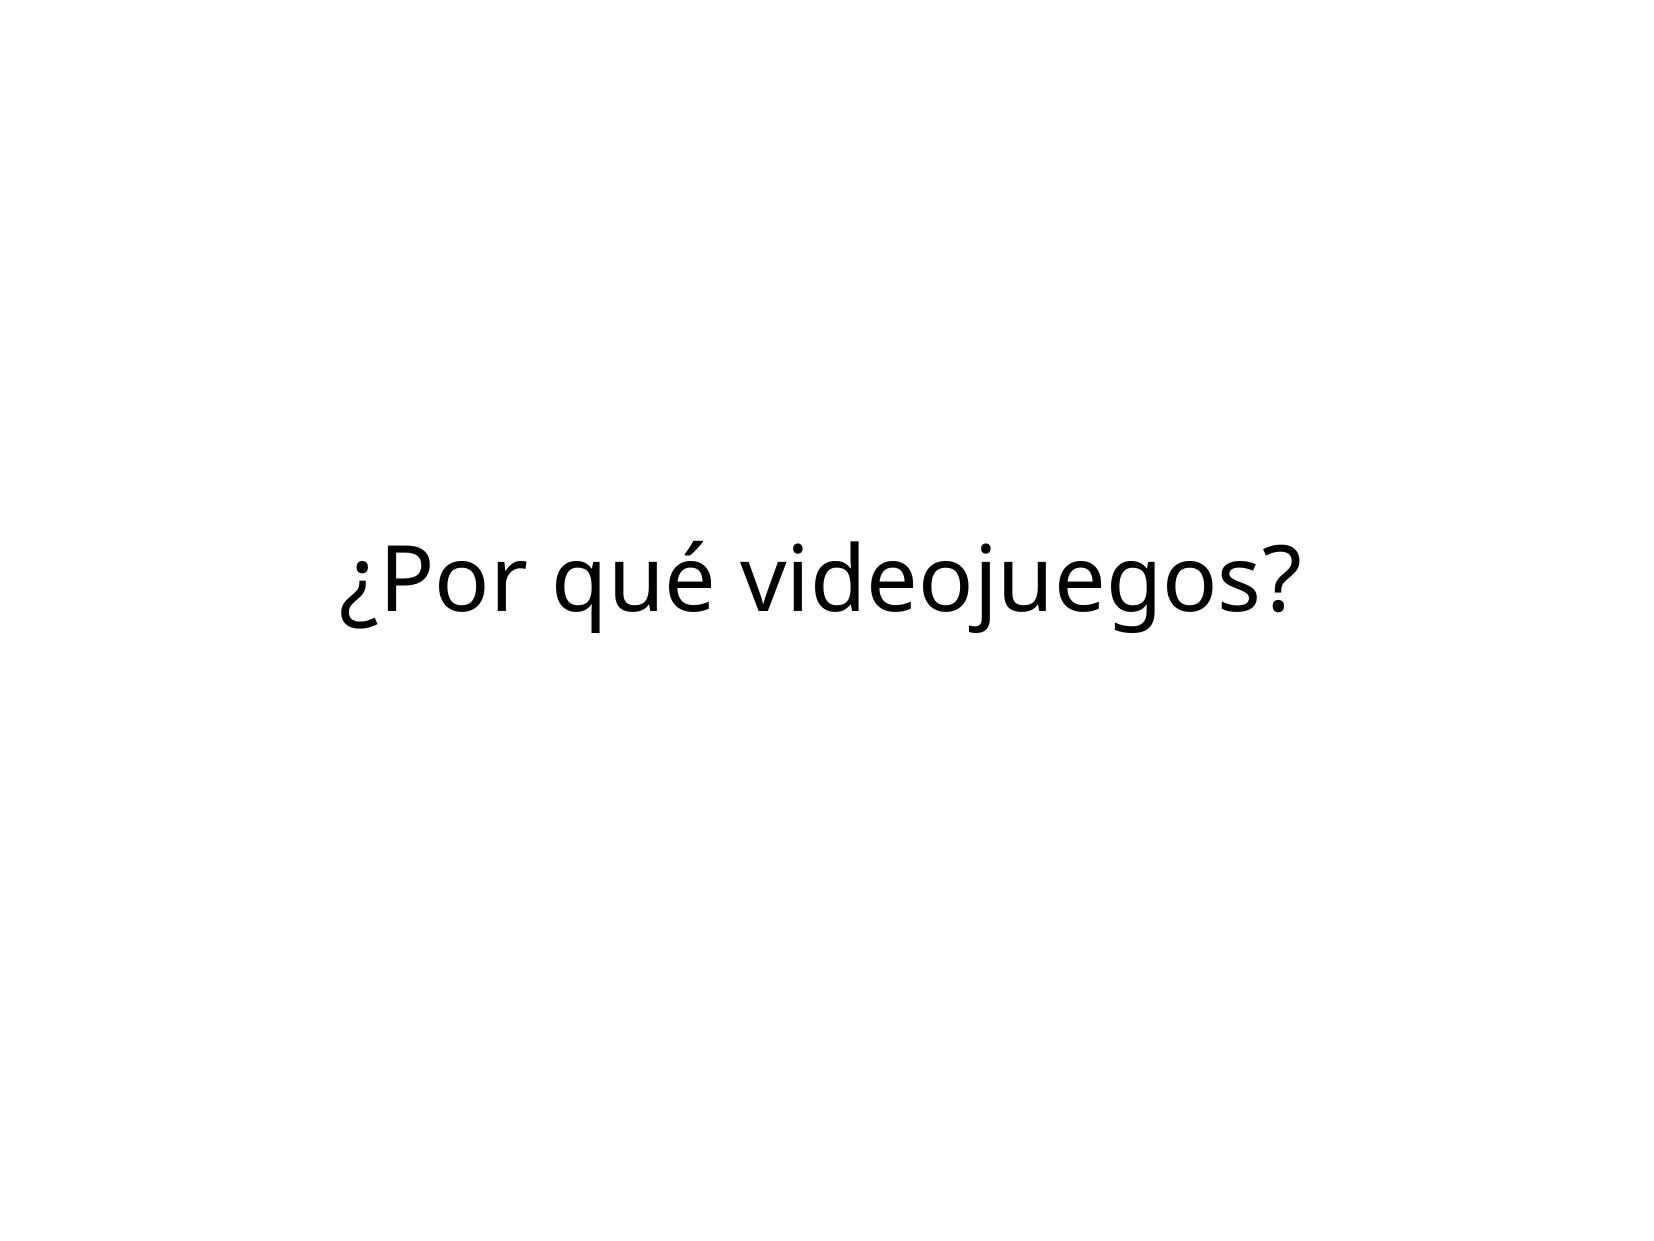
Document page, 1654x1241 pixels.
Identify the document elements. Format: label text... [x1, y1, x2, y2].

title ¿Por qué videojuegos? [76, 472, 1565, 680]
